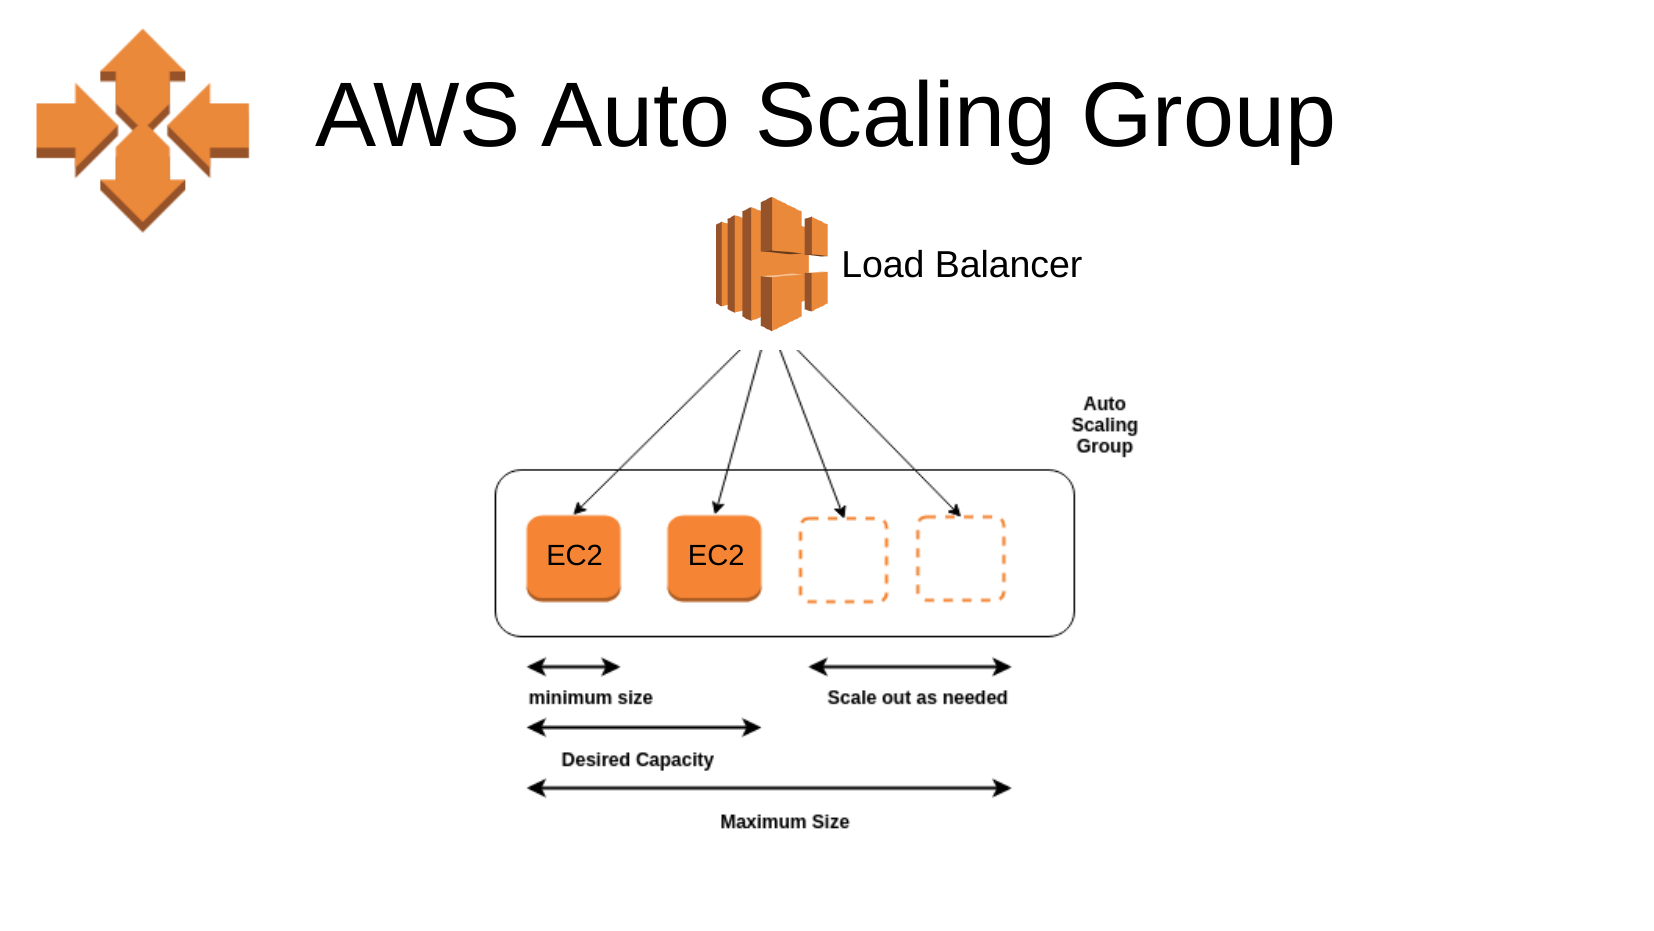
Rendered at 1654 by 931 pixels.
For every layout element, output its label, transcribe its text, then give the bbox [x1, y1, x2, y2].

title AWS Auto Scaling Group [272, 37, 1571, 193]
text_box EC2 [531, 531, 626, 591]
text_box EC2 [673, 531, 768, 591]
text_box Load Balancer [826, 236, 1123, 308]
picture [448, 165, 1188, 883]
picture [11, 8, 272, 263]
